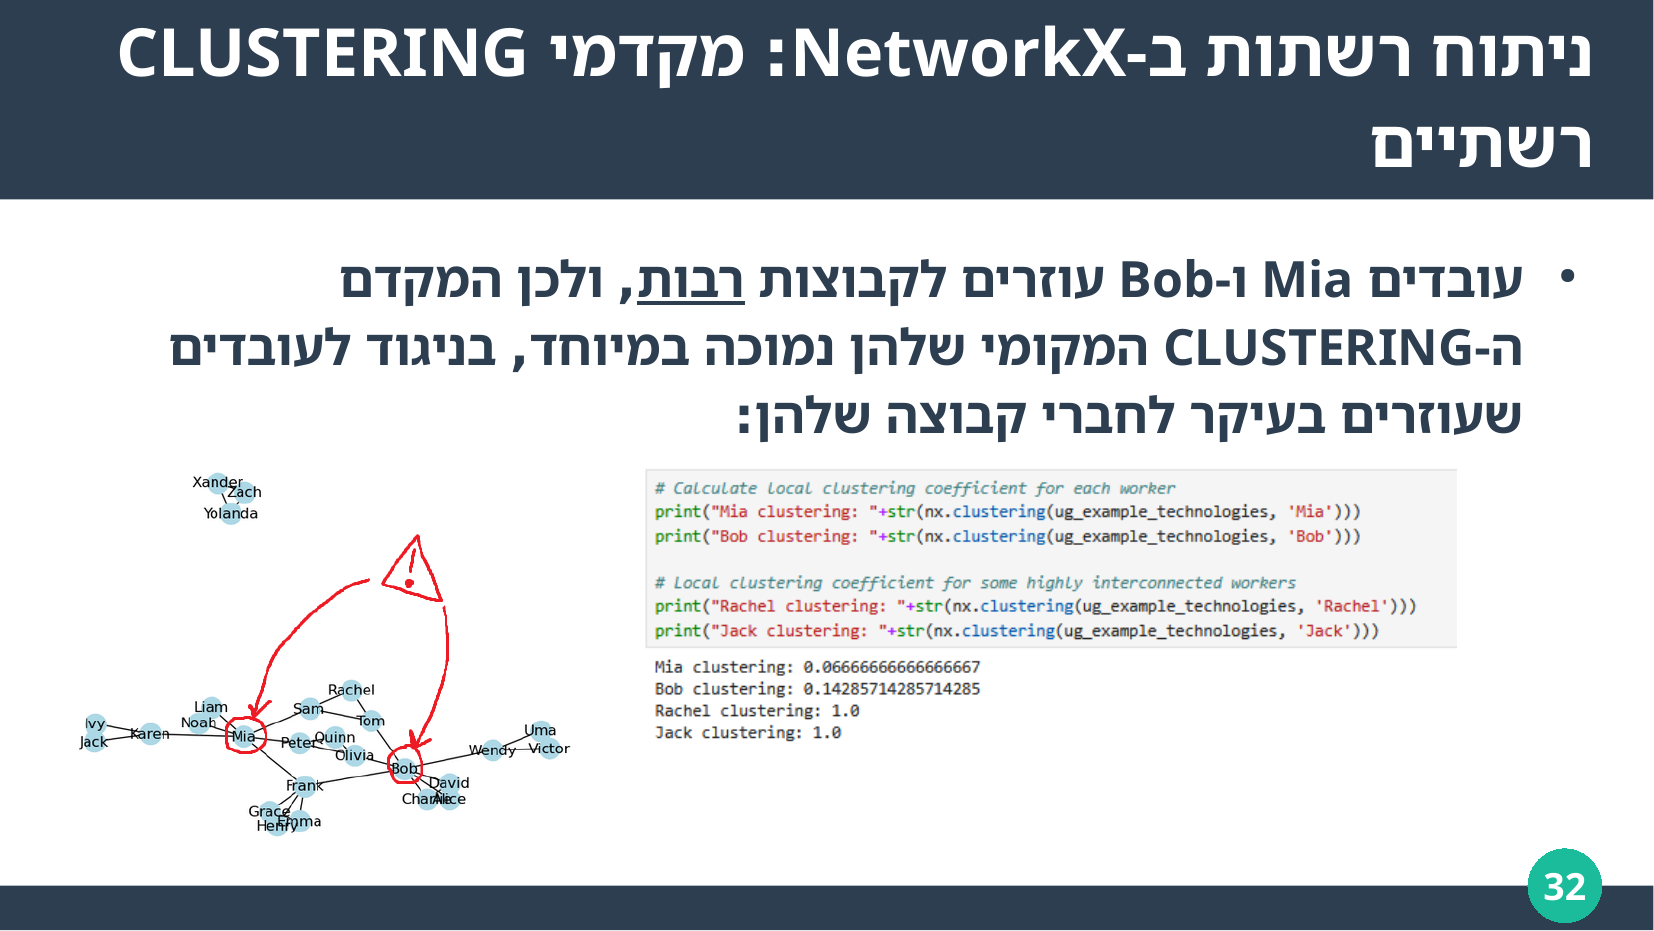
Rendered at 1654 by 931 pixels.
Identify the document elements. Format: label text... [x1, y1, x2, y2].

list עובדים Mia ו-Bob עוזרים לקבוצות רבות, ולכן המקדם ה-CLUSTERING המקומי שלהן נמוכה במיוחד, בניגוד לעובדים שעוזרים בעיקר לחברי קבוצה שלהן: [58, 243, 1595, 864]
picture [637, 449, 1457, 750]
picture [35, 449, 600, 859]
title ניתוח רשתות ב-NetworkX: מקדמי CLUSTERING רשתיים [58, 36, 1595, 155]
